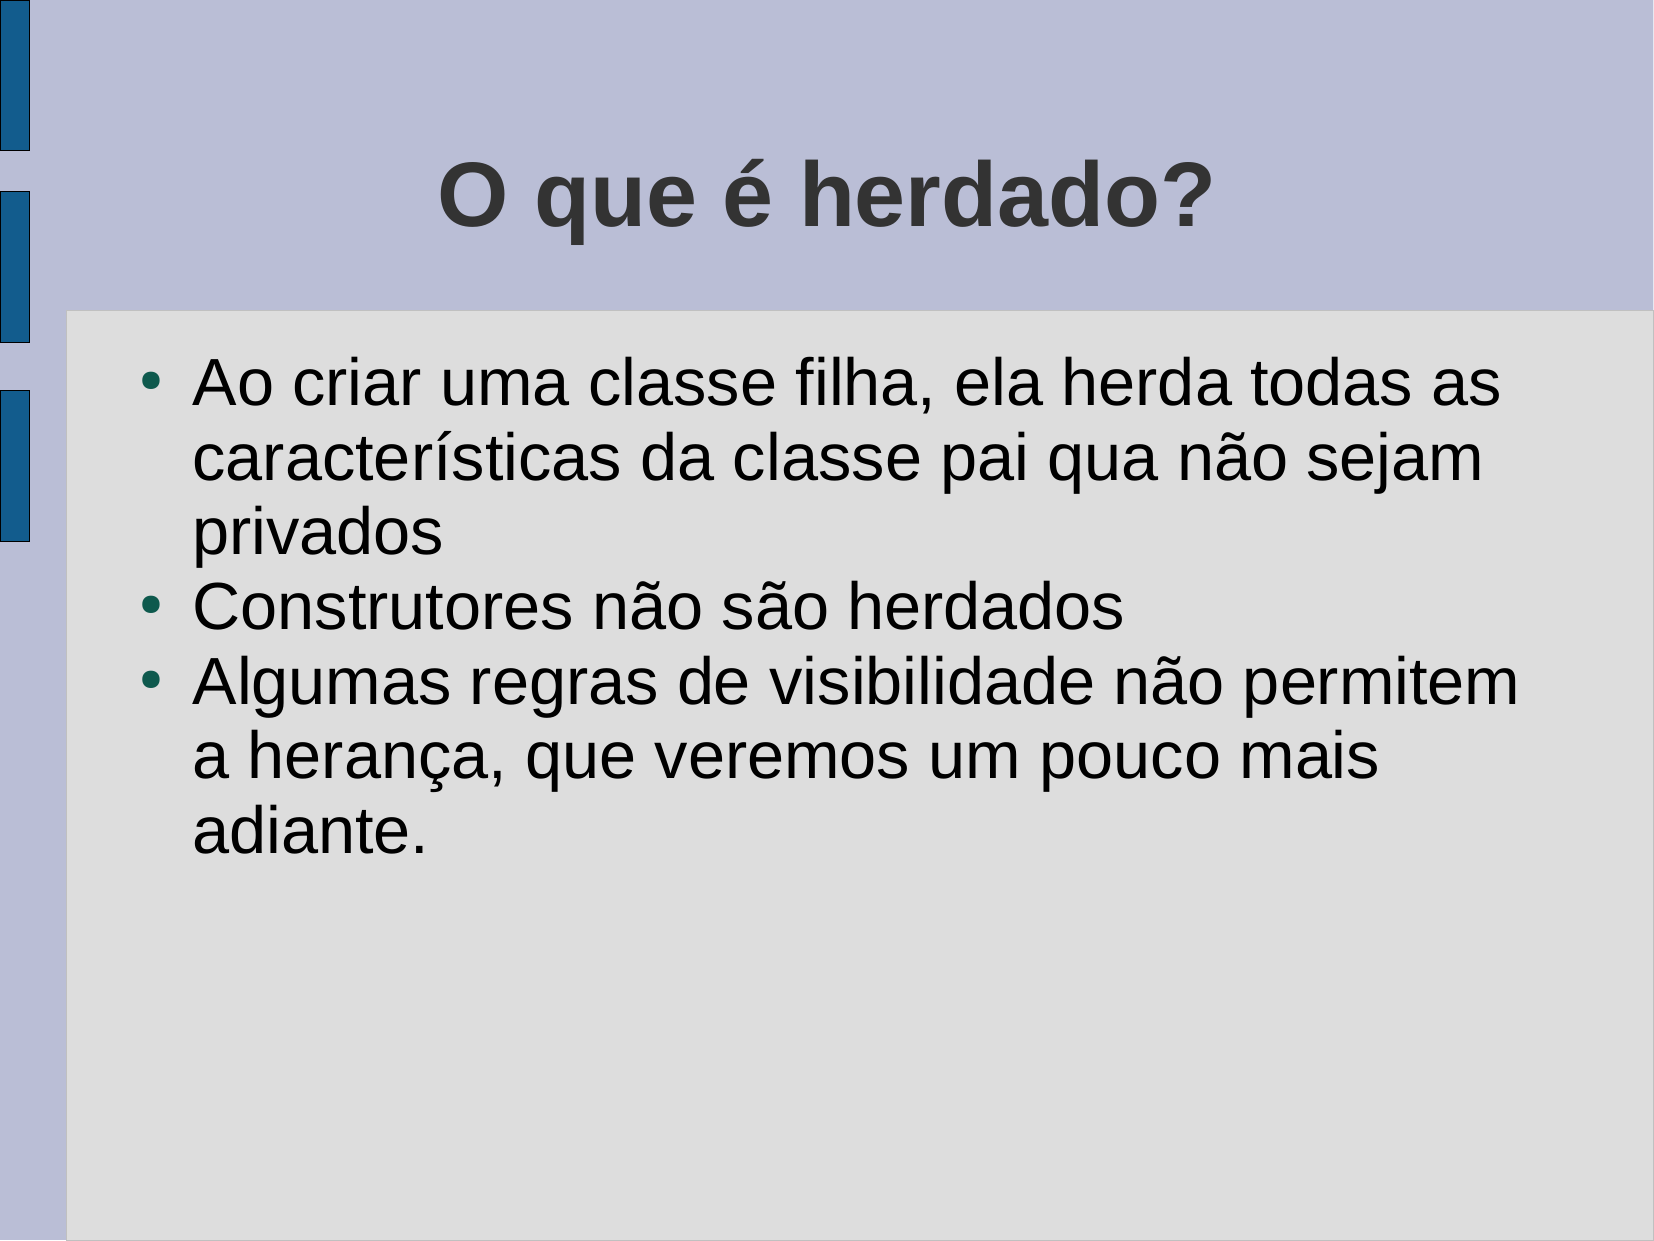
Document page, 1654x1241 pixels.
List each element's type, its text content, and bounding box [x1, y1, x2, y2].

list Ao criar uma classe filha, ela herda todas as características da classe pai qua não sejam privados Construtores não são herdados Algumas regras de visibilidade não permitem a herança, que veremos um pouco mais adiante. [121, 344, 1534, 1149]
title O que é herdado? [121, 98, 1534, 291]
